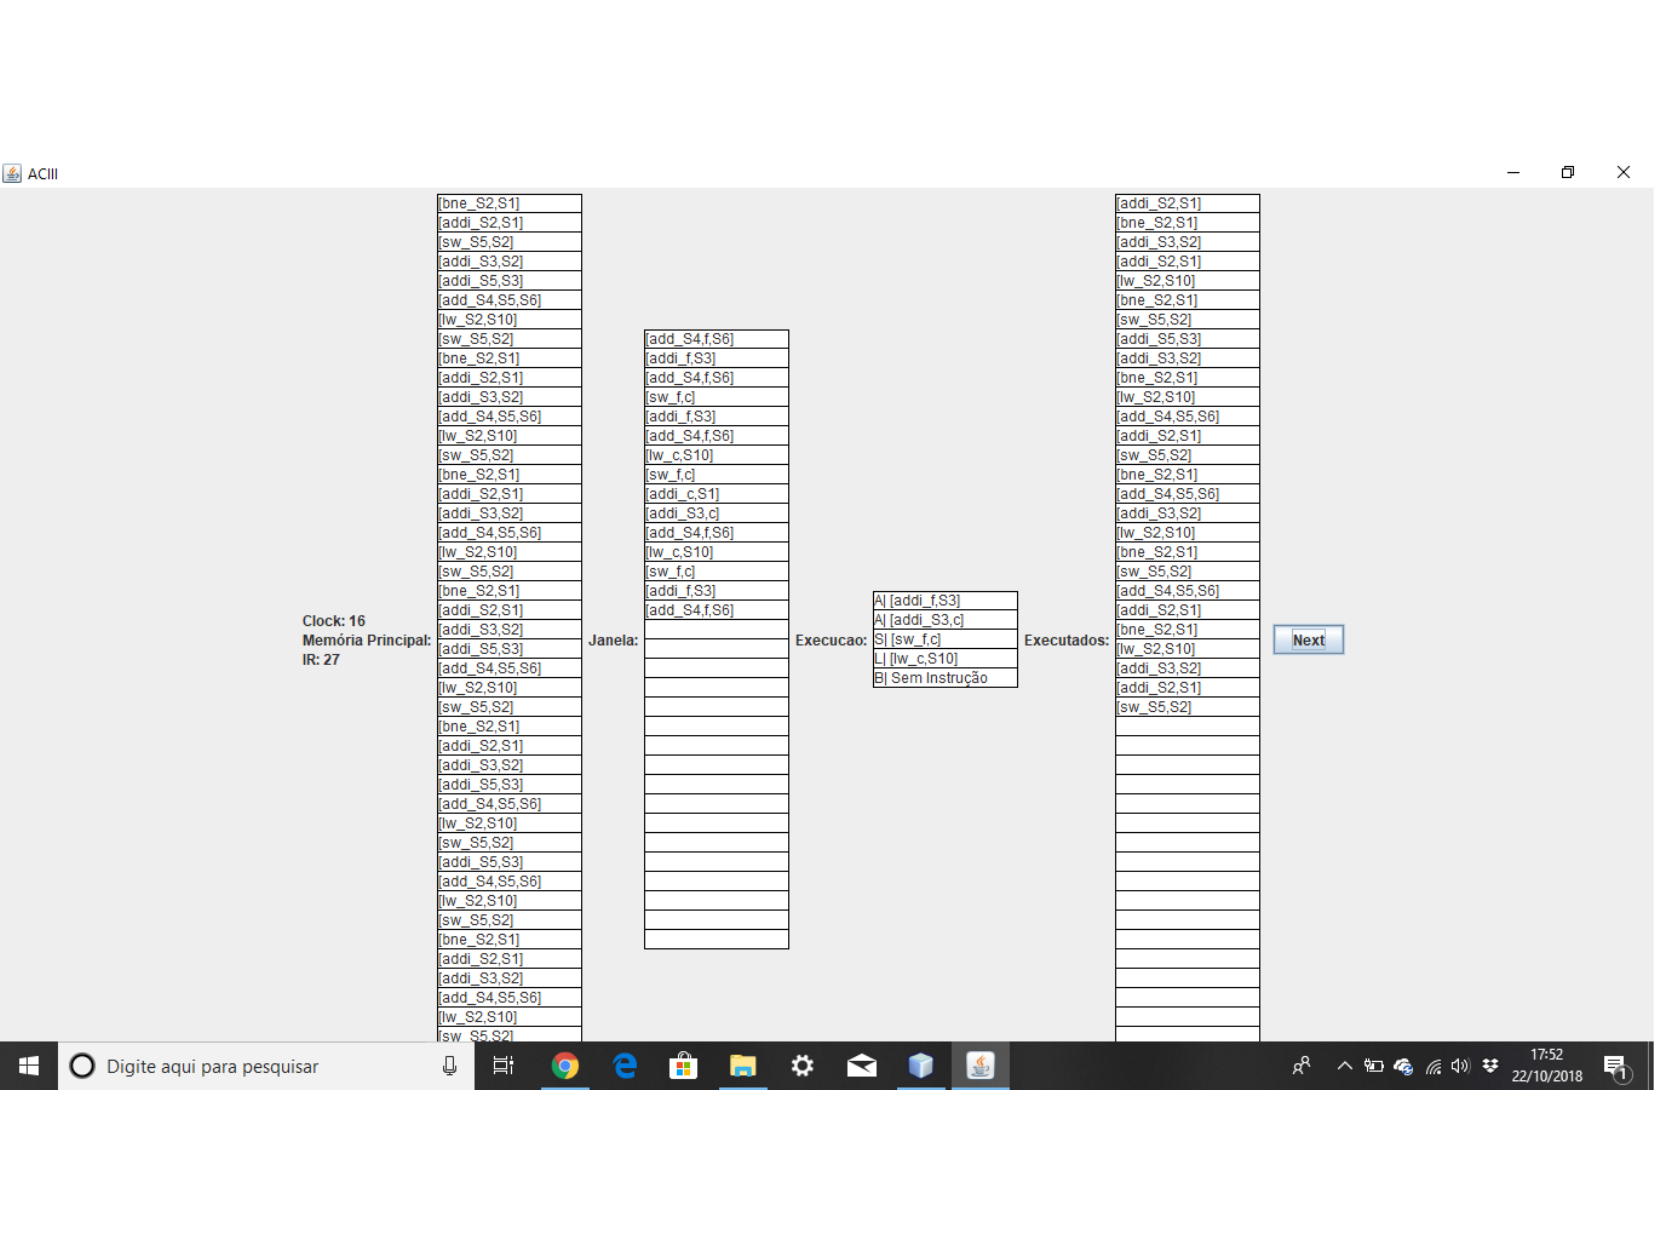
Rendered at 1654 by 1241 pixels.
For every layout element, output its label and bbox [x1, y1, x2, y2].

picture [0, 160, 1654, 1090]
